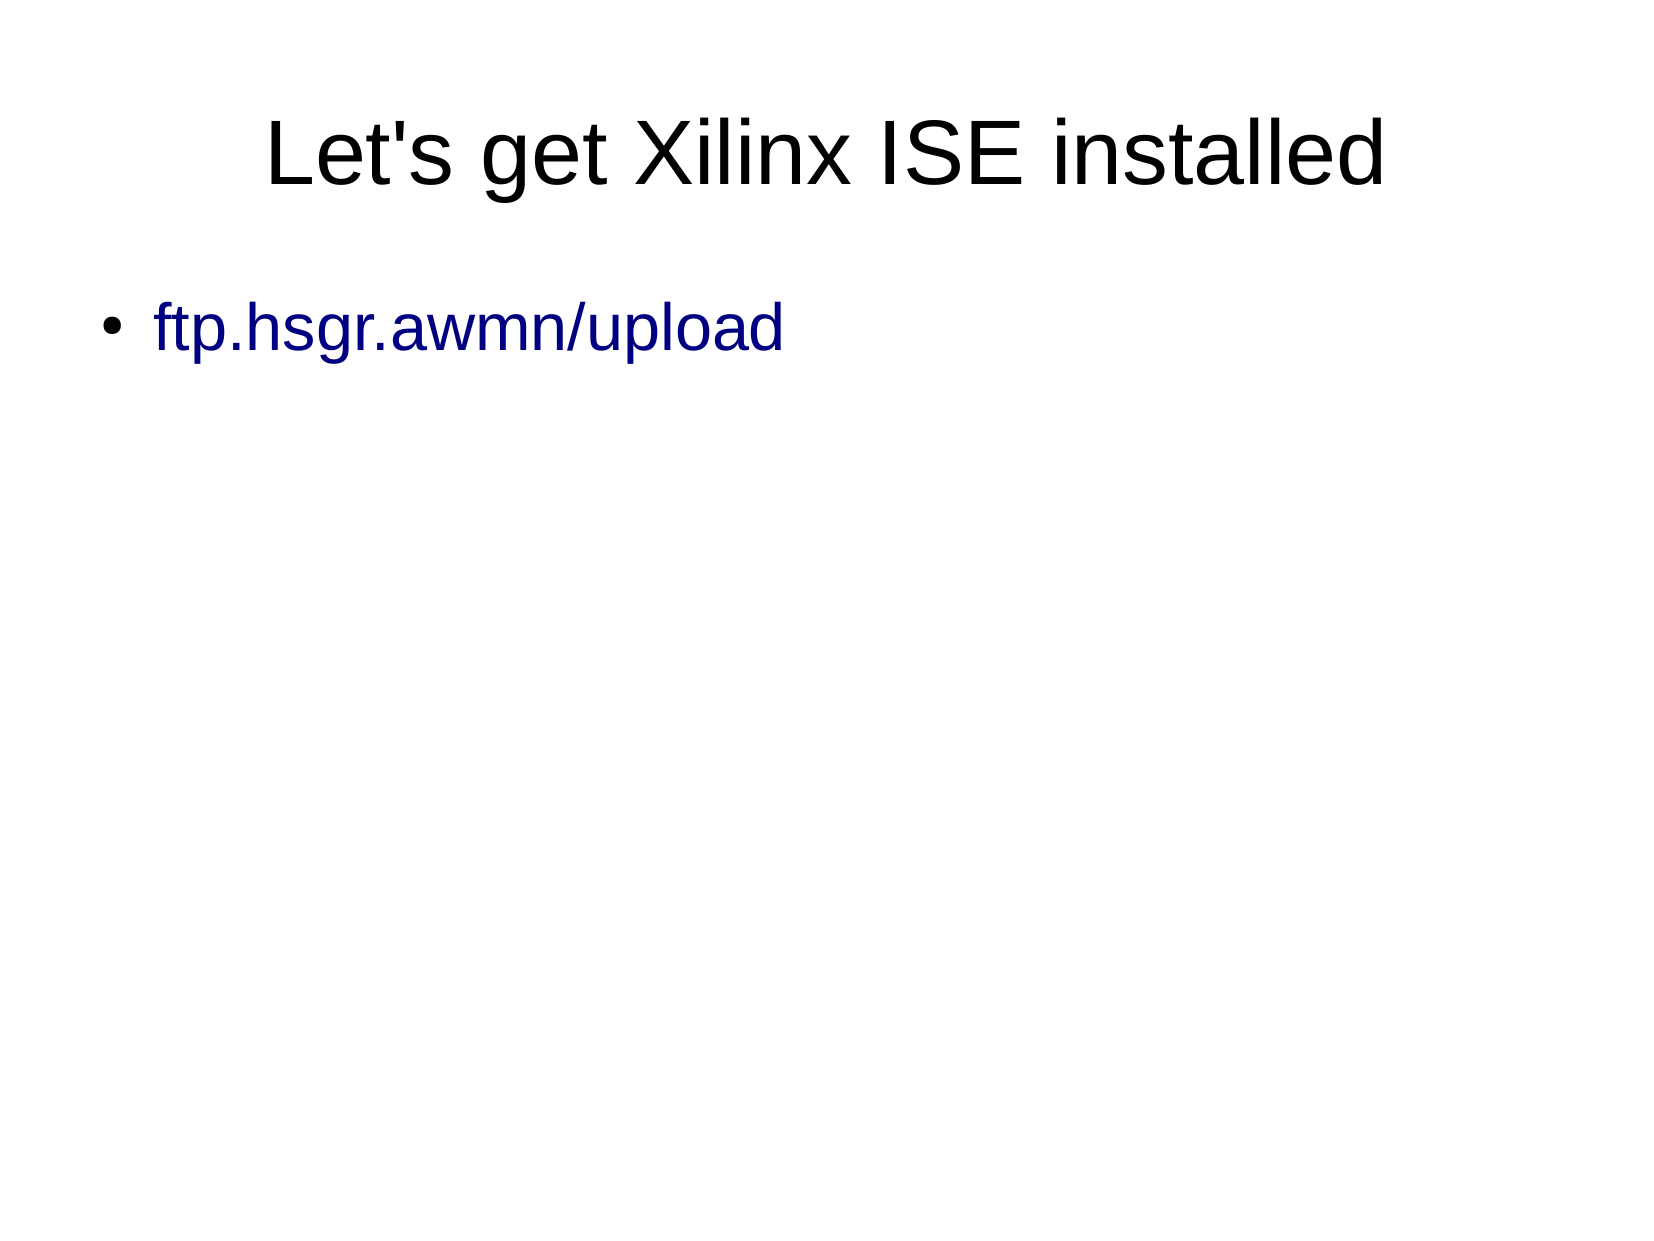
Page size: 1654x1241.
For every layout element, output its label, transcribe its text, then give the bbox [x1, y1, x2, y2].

list ftp.hsgr.awmn/upload [82, 290, 1571, 1010]
title Let's get Xilinx ISE installed [82, 49, 1571, 257]
